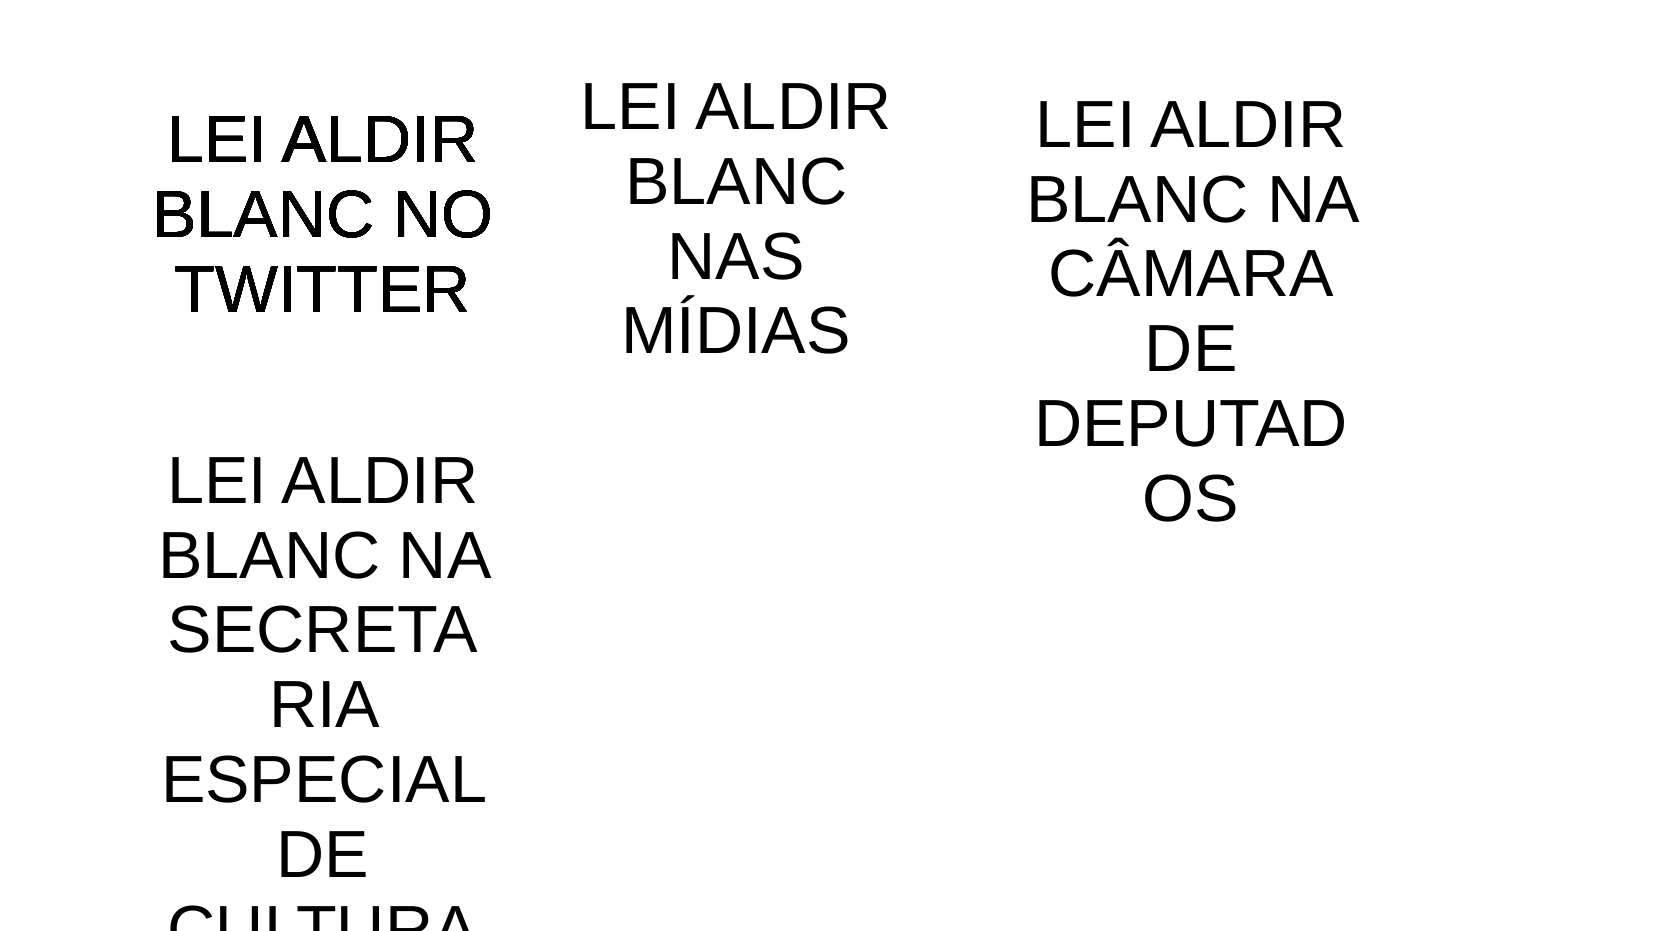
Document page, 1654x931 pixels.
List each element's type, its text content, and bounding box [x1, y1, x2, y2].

text_box LEI ALDIR BLANC NA SECRETARIA ESPECIAL DE CULTURA [144, 442, 502, 931]
text_box LEI ALDIR BLANC NA CÂMARA DE DEPUTADOS [1012, 86, 1371, 536]
text_box LEI ALDIR BLANC NAS MÍDIAS [557, 69, 916, 443]
text_box LEI ALDIR BLANC NO TWITTER [144, 90, 503, 414]
